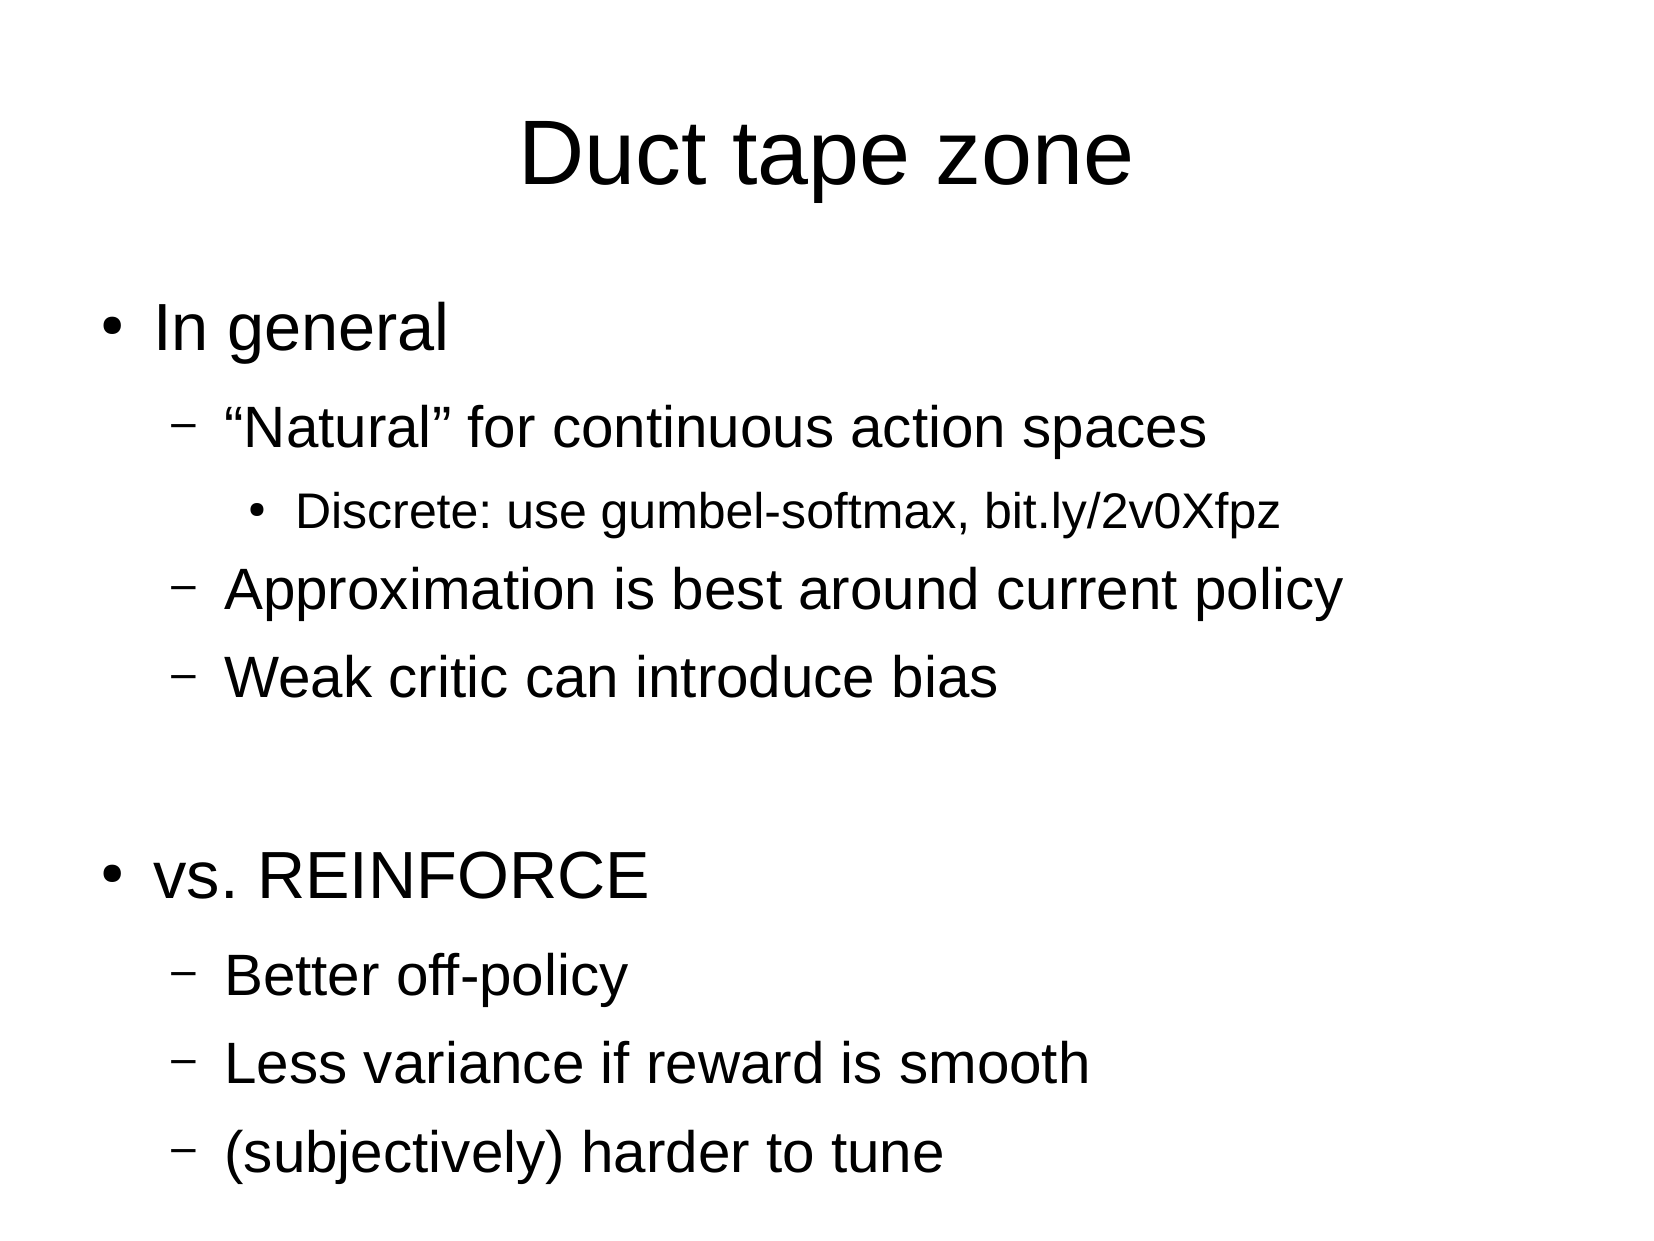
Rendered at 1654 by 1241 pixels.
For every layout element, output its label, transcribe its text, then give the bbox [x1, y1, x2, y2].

list In general “Natural” for continuous action spaces Discrete: use gumbel-softmax, bit.ly/2v0Xfpz Approximation is best around current policy Weak critic can introduce bias vs. REINFORCE Better off-policy Less variance if reward is smooth (subjectively) harder to tune [82, 290, 1571, 1241]
title Duct tape zone [82, 49, 1571, 257]
